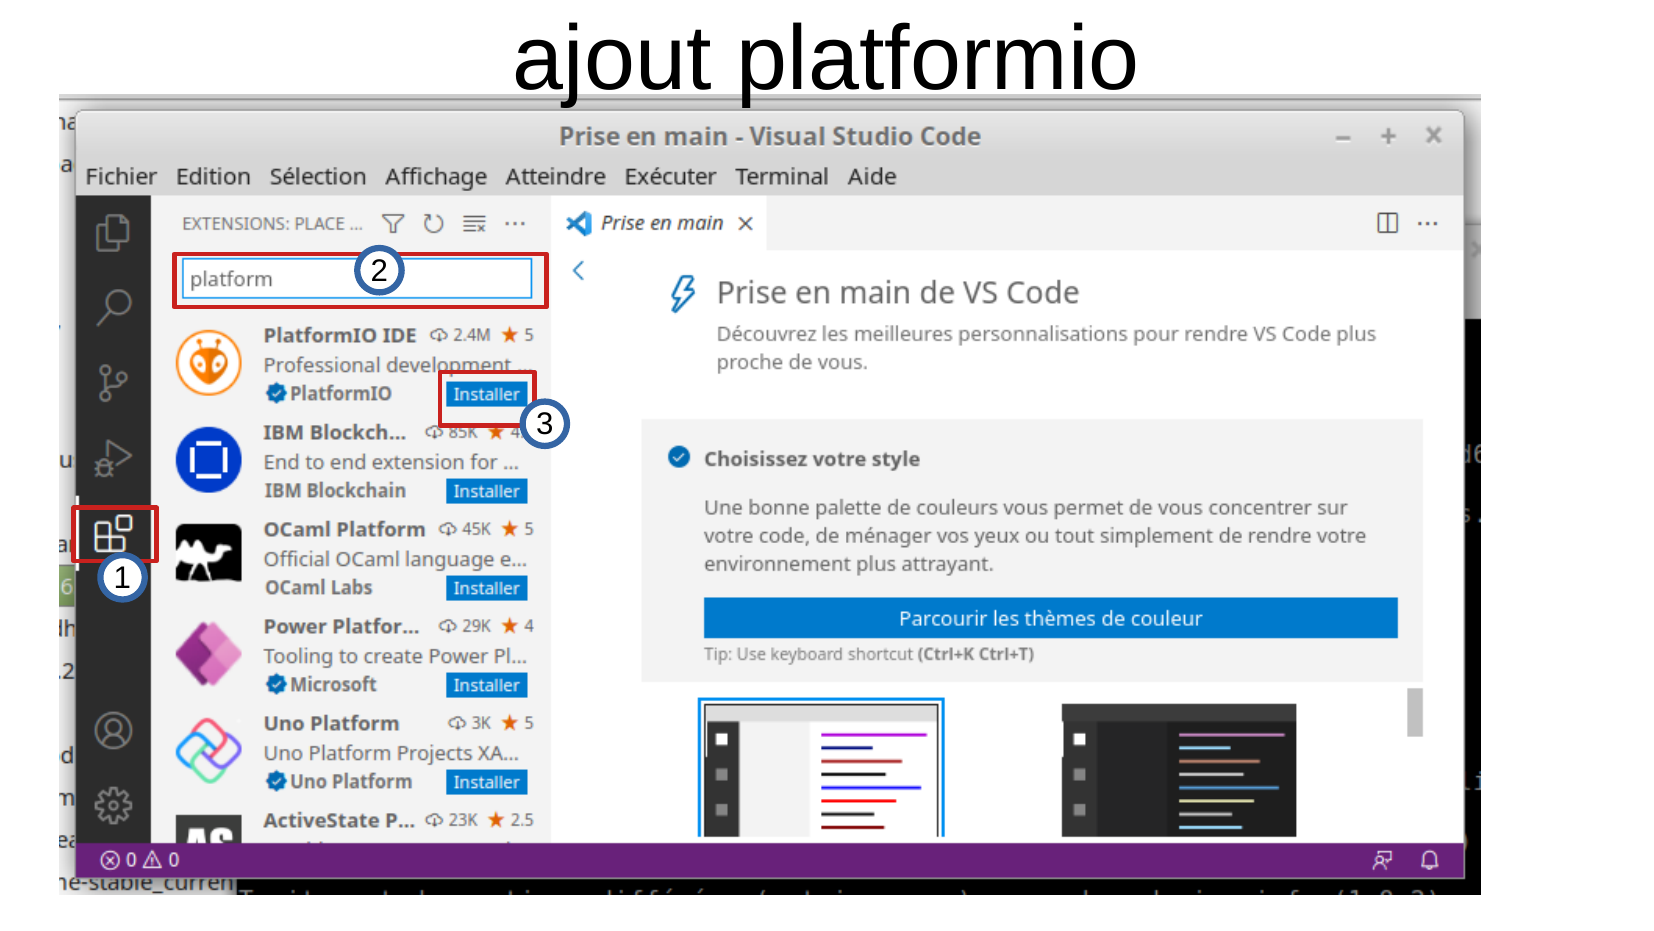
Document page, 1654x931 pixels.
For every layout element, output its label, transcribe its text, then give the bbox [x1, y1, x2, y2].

title ajout platformio [82, 0, 1571, 116]
text_box 2 [357, 248, 402, 293]
text_box 1 [100, 555, 145, 600]
text_box 3 [522, 401, 567, 446]
picture [59, 94, 1481, 895]
